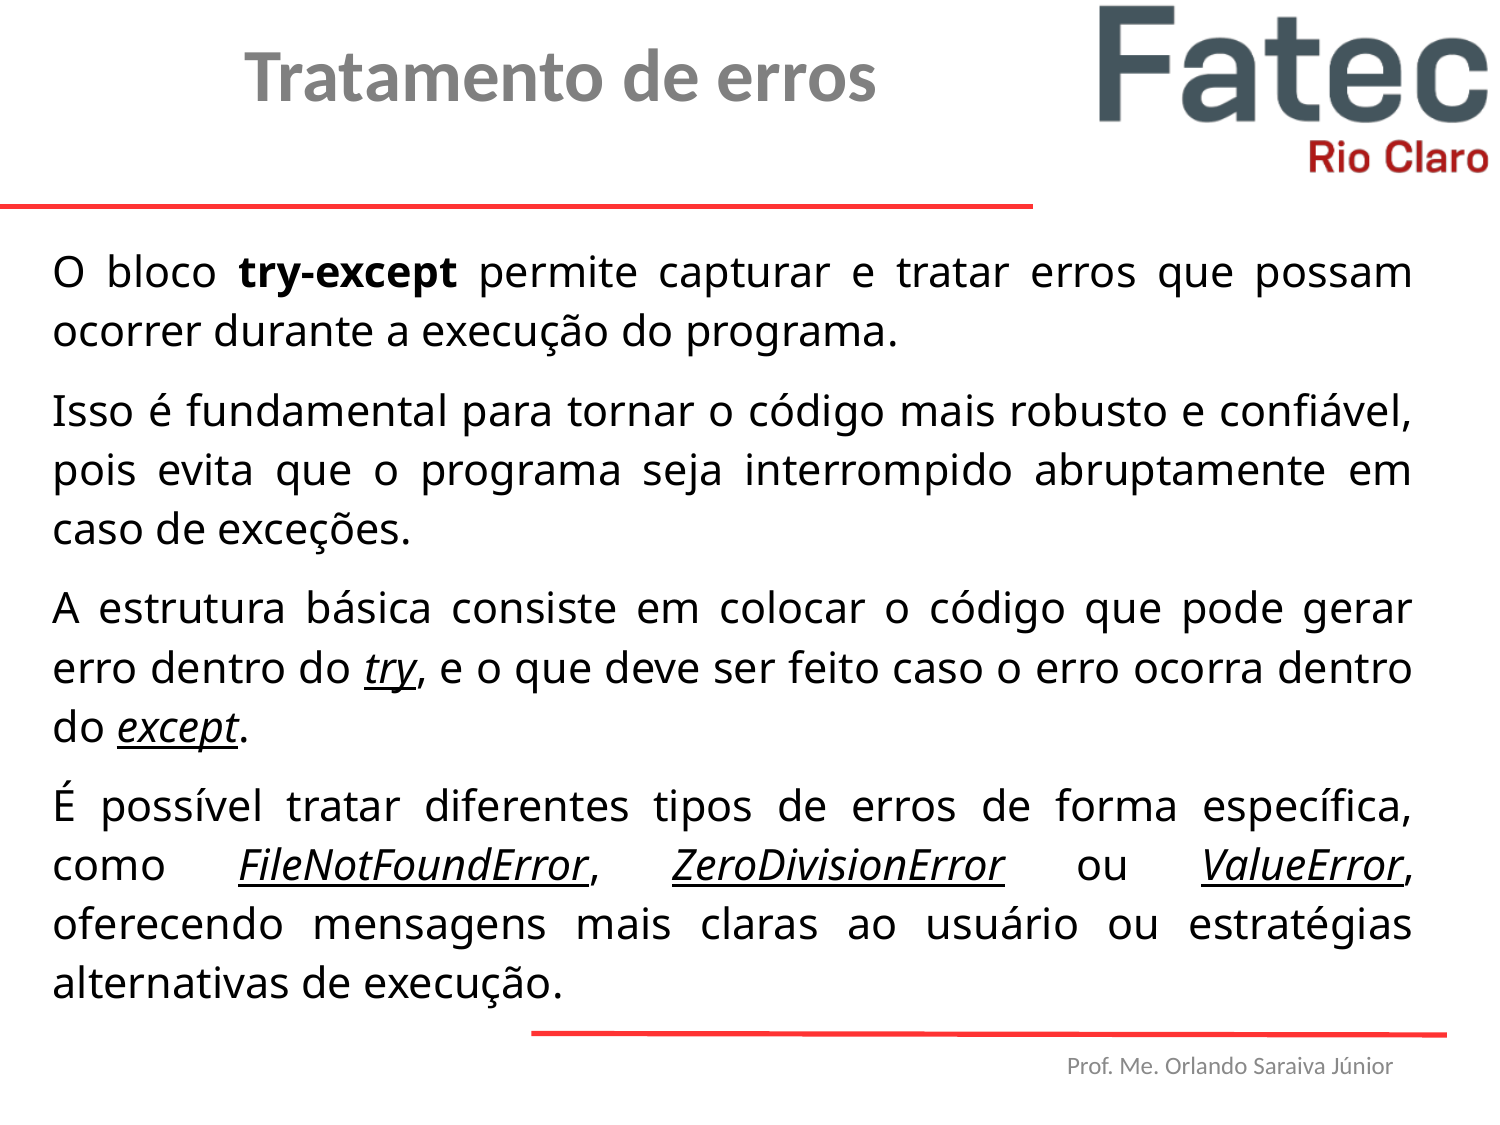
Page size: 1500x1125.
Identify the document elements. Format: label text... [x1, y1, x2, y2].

picture [1095, 0, 1496, 180]
list O bloco try-except permite capturar e tratar erros que possam ocorrer durante a execução do programa. Isso é fundamental para tornar o código mais robusto e confiável, pois evita que o programa seja interrompido abruptamente em caso de exceções. A estrutura básica consiste em colocar o código que pode gerar erro dentro do try, e o que deve ser feito caso o erro ocorra dentro do except. É possível tratar diferentes tipos de erros de forma específica, como FileNotFoundError, ZeroDivisionError ou ValueError, oferecendo mensagens mais claras ao usuário ou estratégias alternativas de execução. [37, 234, 1431, 1019]
title Tratamento de erros [29, 19, 1093, 207]
